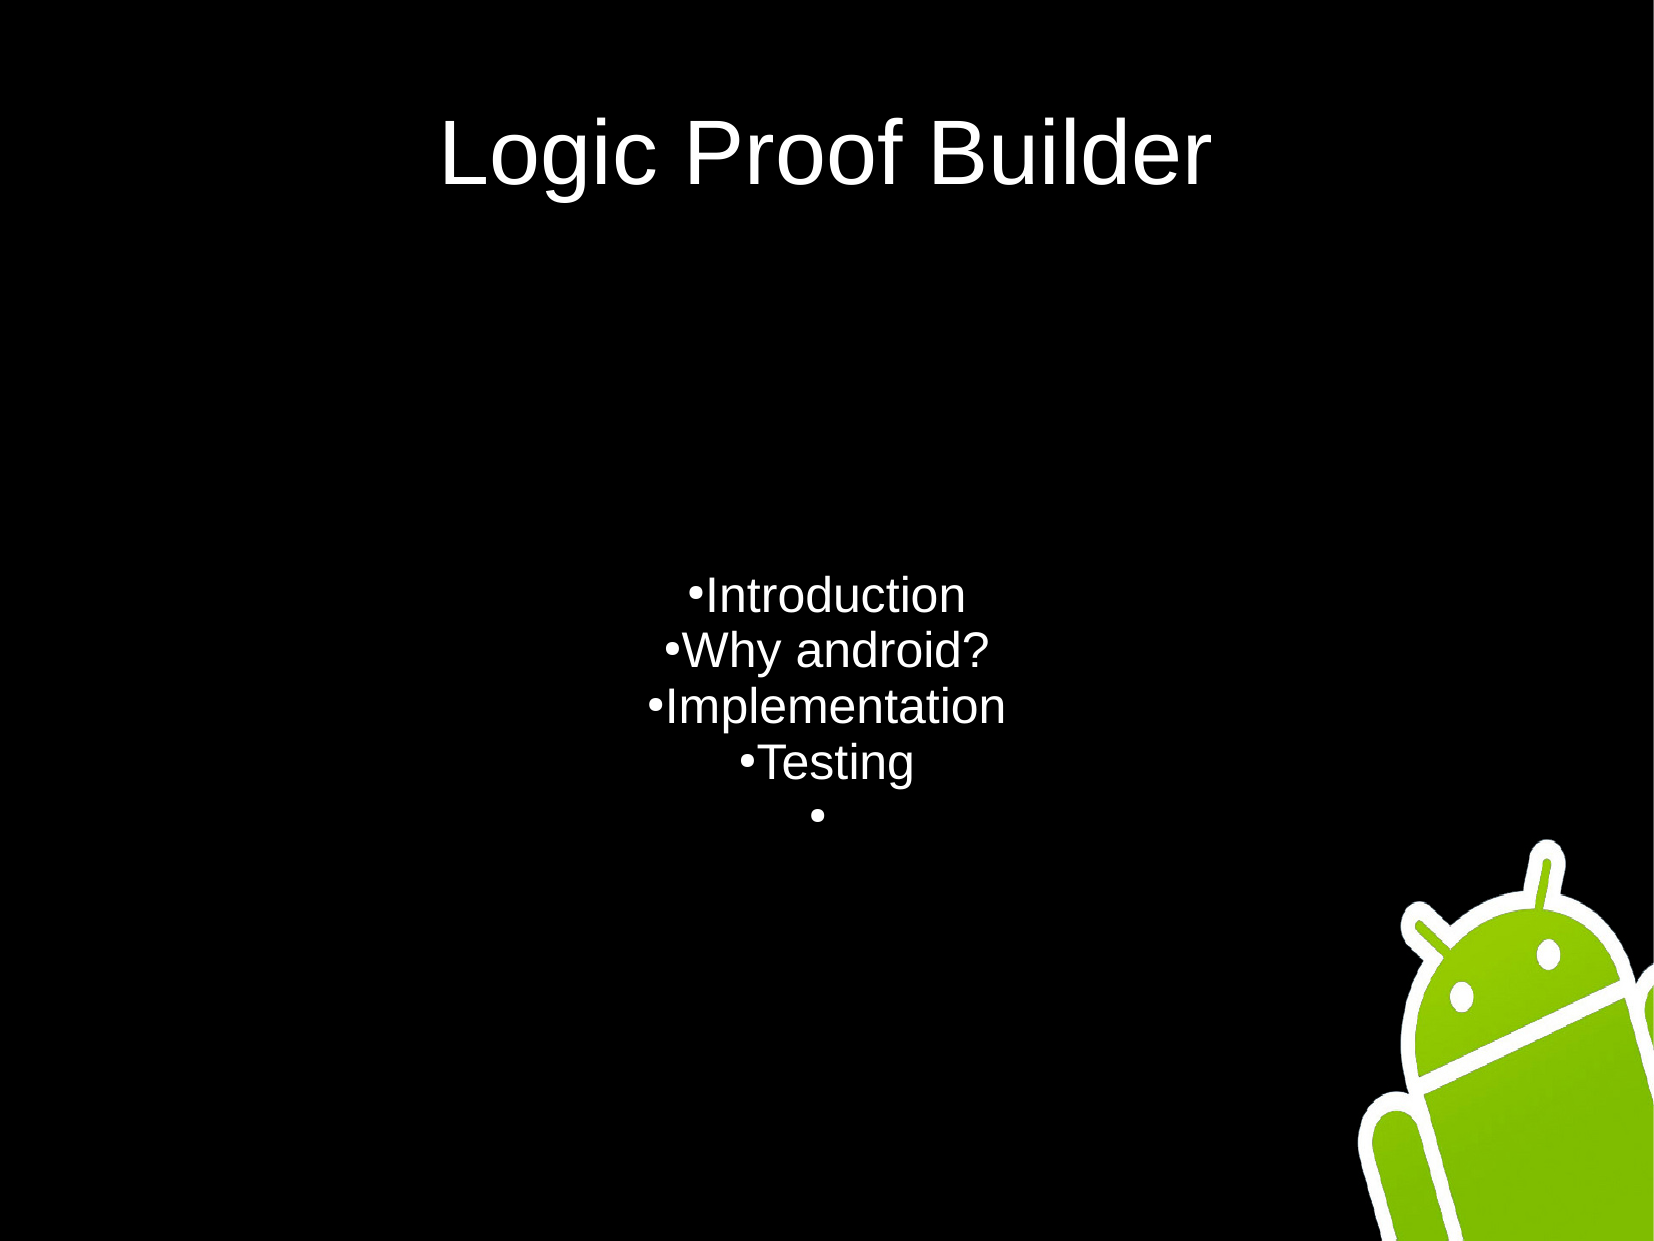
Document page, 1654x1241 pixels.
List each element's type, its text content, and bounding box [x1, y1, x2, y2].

title Logic Proof Builder [82, 49, 1571, 257]
subtitle Introduction Why android? Implementation Testing [82, 355, 1571, 1058]
picture [0, 0, 1654, 1241]
